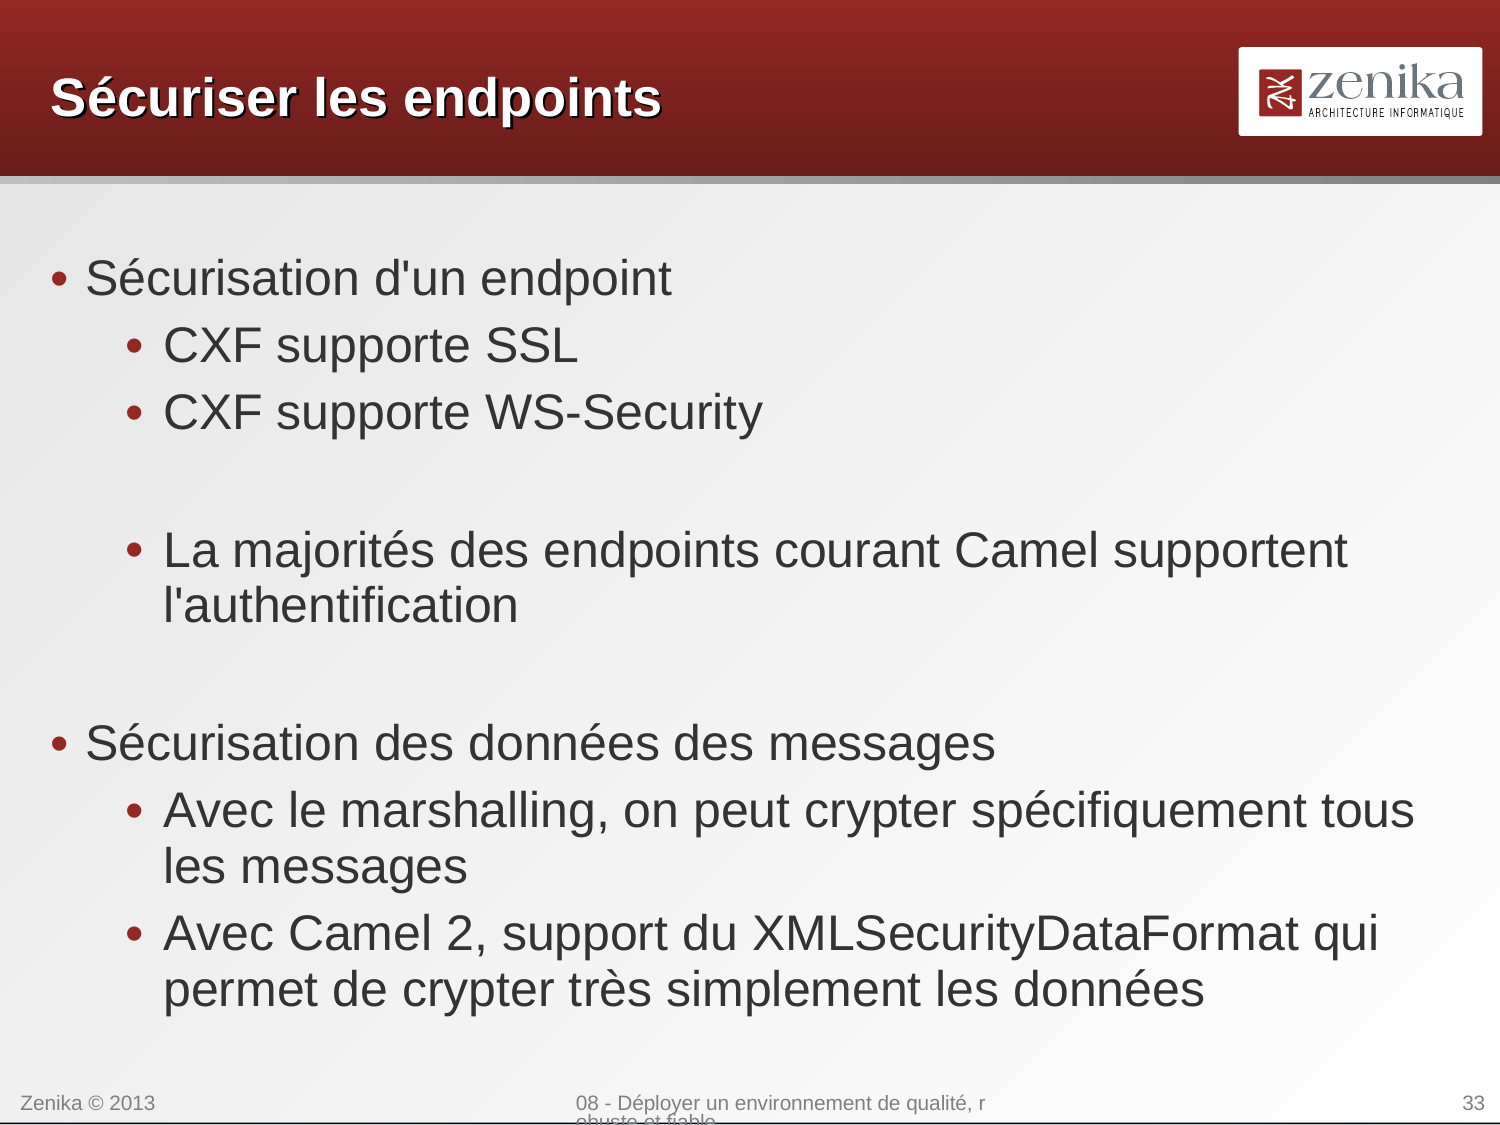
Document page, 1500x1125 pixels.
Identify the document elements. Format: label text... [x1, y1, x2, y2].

title Sécuriser les endpoints [50, 22, 1206, 172]
picture [1257, 58, 1464, 125]
list Sécurisation d'un endpoint CXF supporte SSL CXF supporte WS-Security La majorités des endpoints courant Camel supportent l'authentification Sécurisation des données des messages Avec le marshalling, on peut crypter spécifiquement tous les messages Avec Camel 2, support du XMLSecurityDataFormat qui permet de crypter très simplement les données [50, 250, 1477, 1064]
